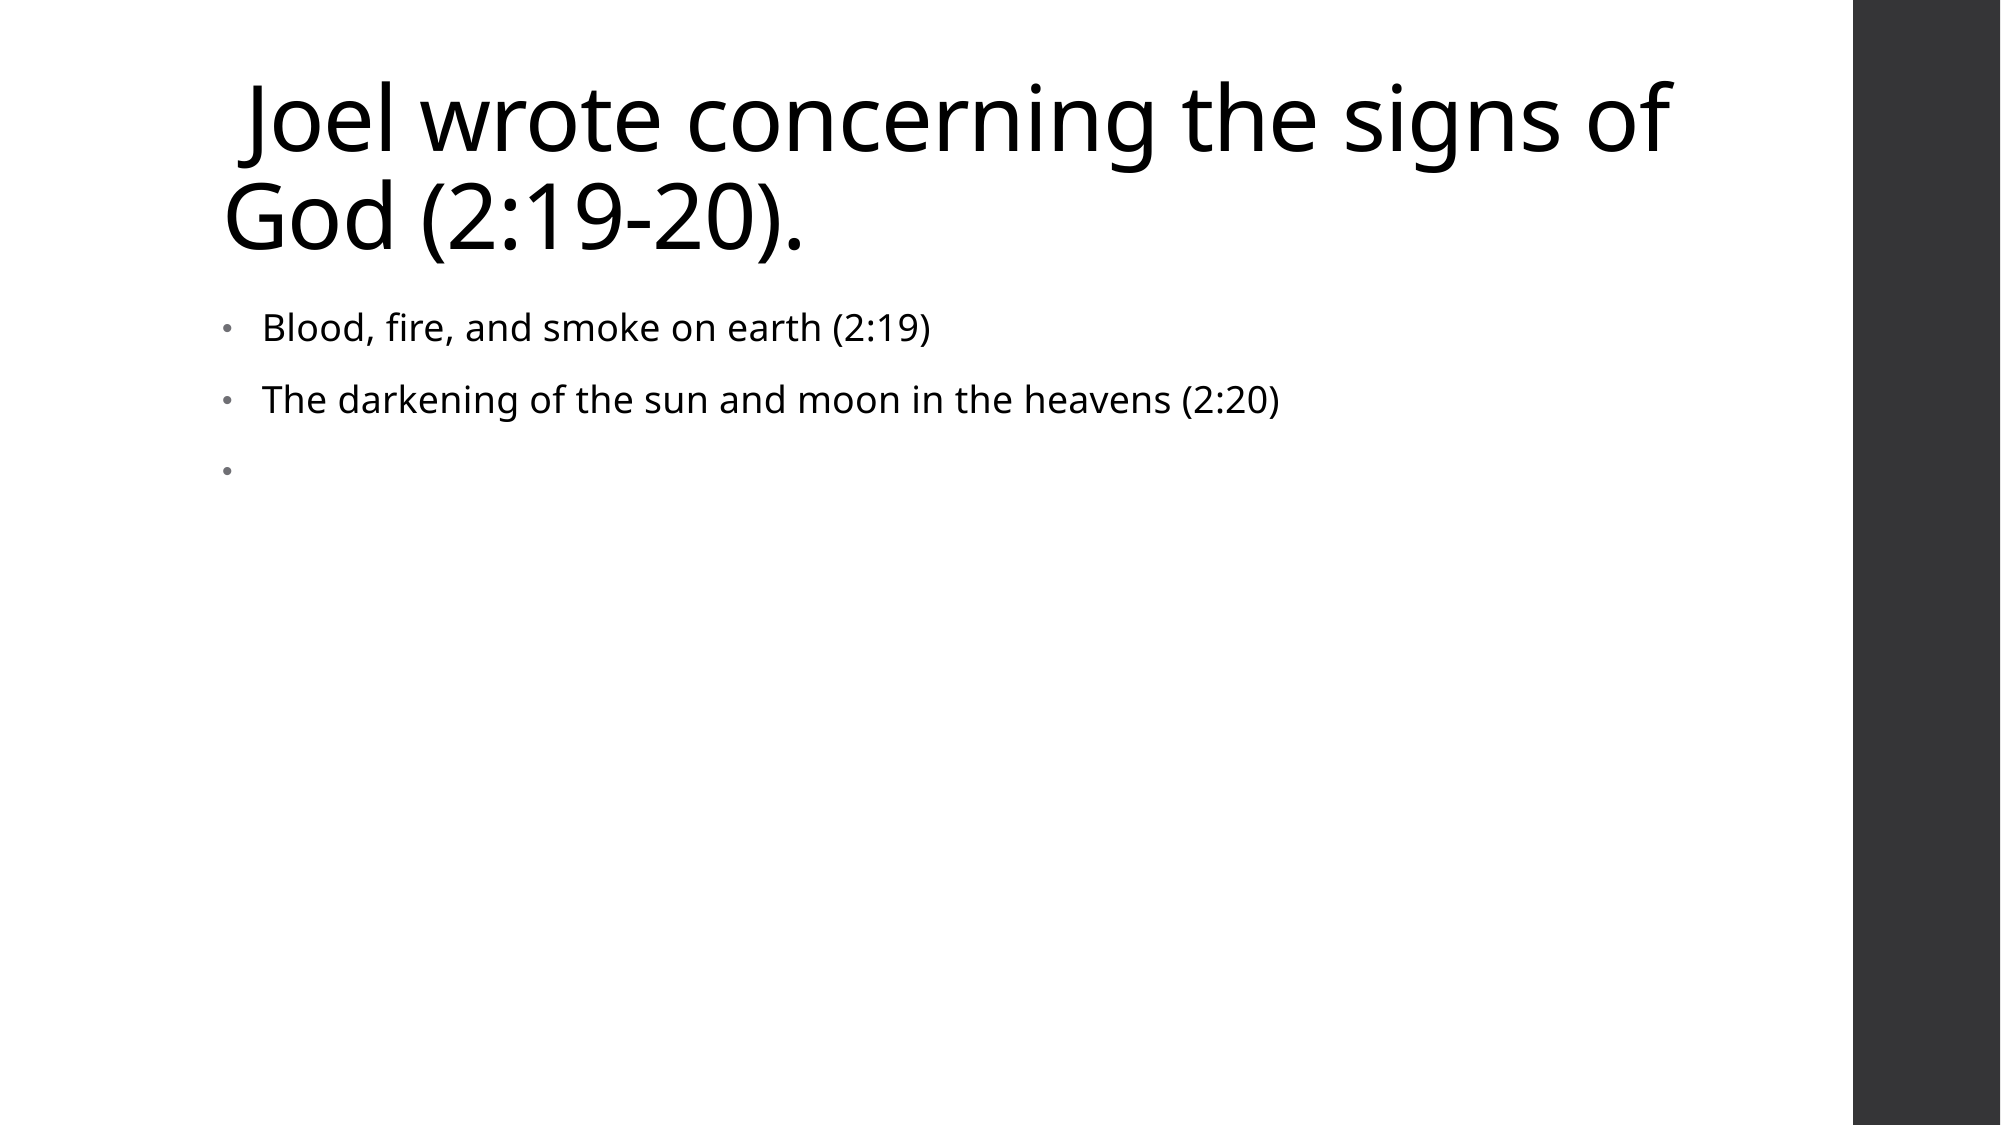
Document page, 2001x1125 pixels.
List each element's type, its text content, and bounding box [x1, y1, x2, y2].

list Blood, fire, and smoke on earth (2:19) The darkening of the sun and moon in the heavens (2:20) [206, 299, 1617, 1014]
title Joel wrote concerning the signs of God (2:19-20). [206, 60, 1797, 278]
